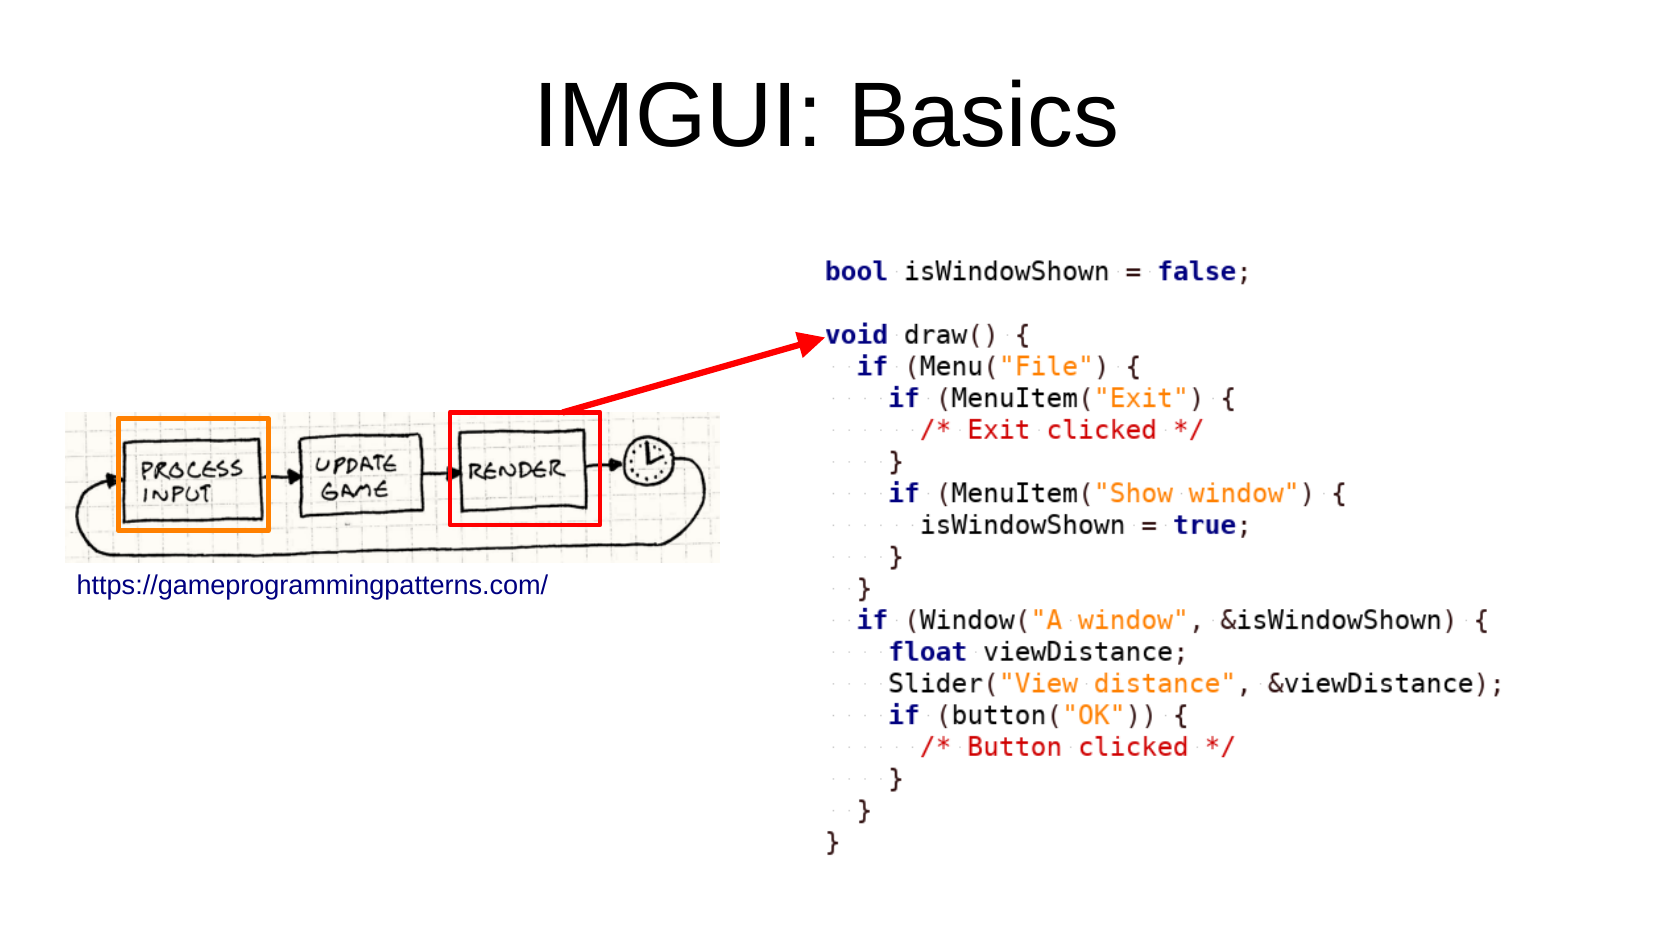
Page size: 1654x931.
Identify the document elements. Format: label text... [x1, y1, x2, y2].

title IMGUI: Basics [82, 37, 1571, 193]
picture [825, 254, 1504, 863]
text_box https://gameprogrammingpatterns.com/ [61, 562, 571, 608]
picture [452, 415, 598, 523]
picture [65, 412, 720, 563]
